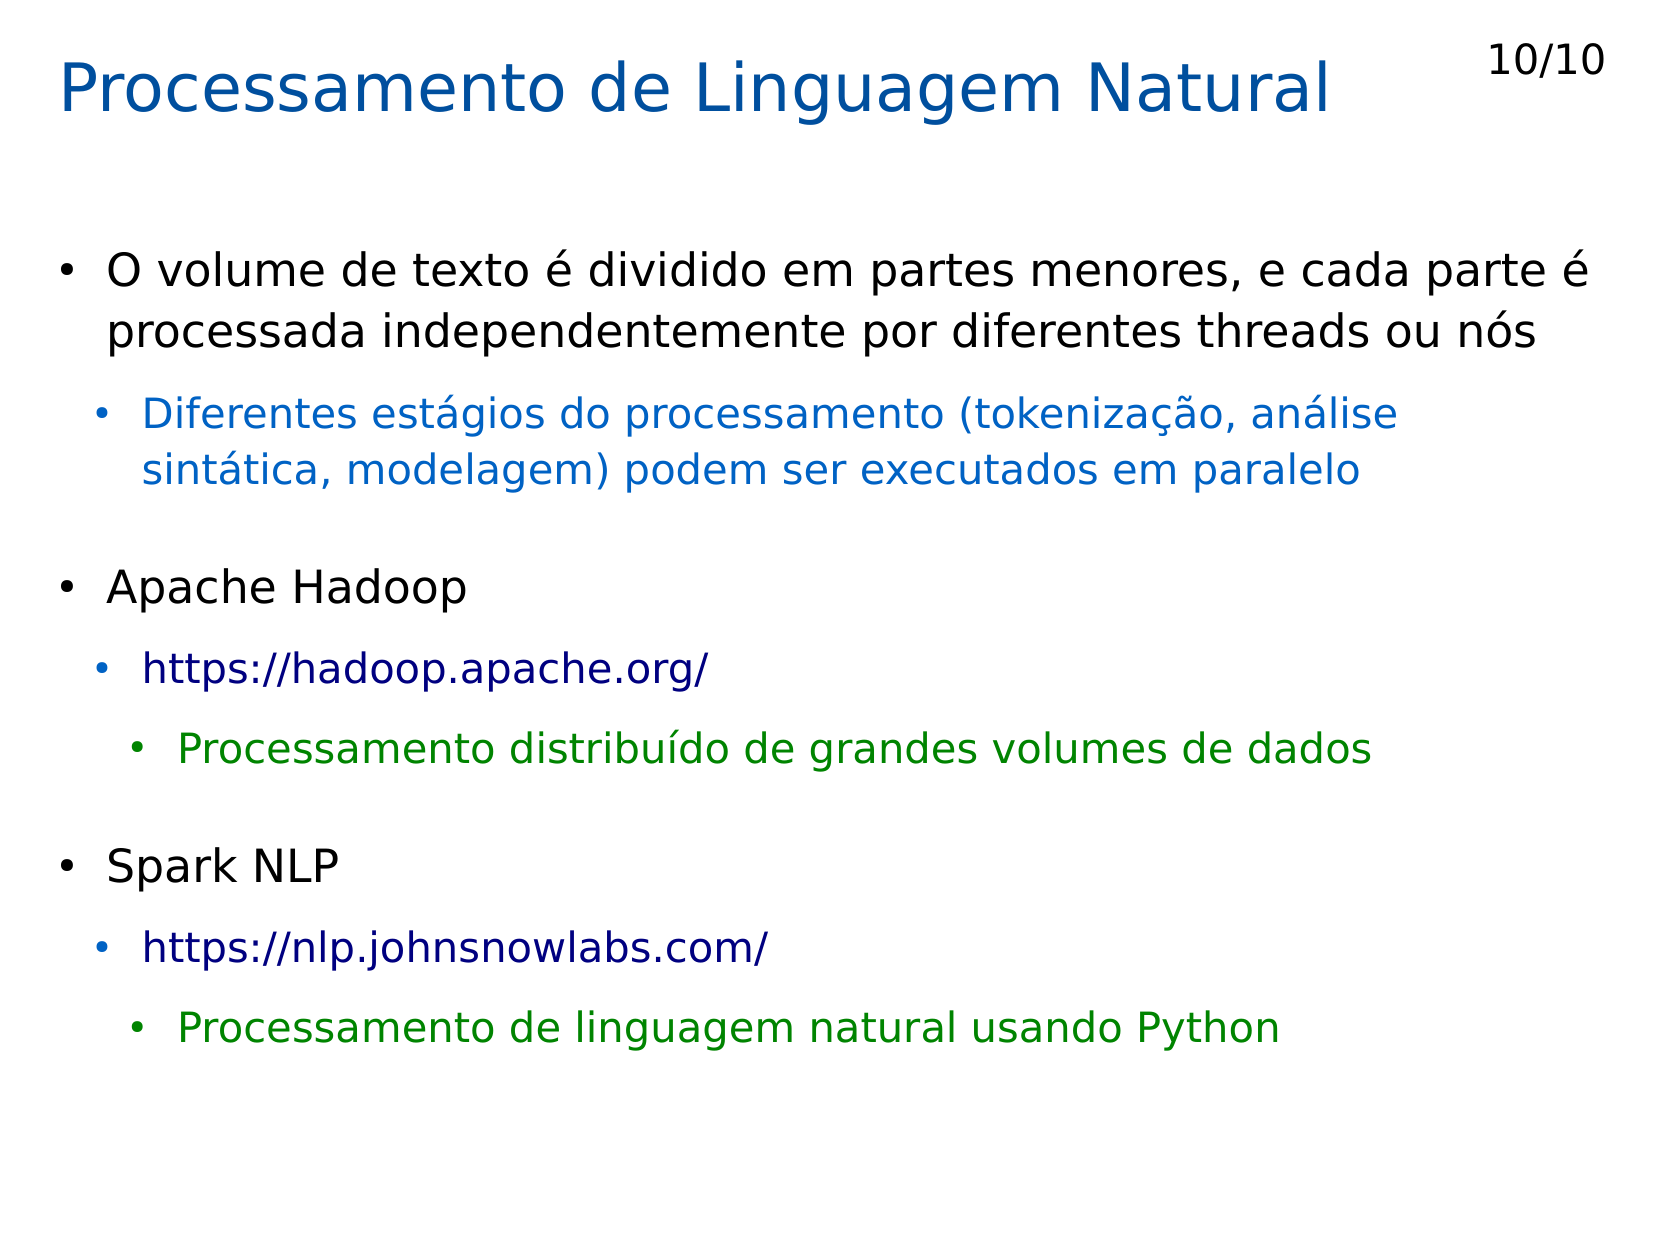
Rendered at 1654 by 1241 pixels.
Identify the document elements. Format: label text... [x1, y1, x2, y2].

title Processamento de Linguagem Natural [59, 29, 1506, 148]
list O volume de texto é dividido em partes menores, e cada parte é processada independentemente por diferentes threads ou nós Diferentes estágios do processamento (tokenização, análise sintática, modelagem) podem ser executados em paralelo Apache Hadoop https://hadoop.apache.org/ Processamento distribuído de grandes volumes de dados Spark NLP https://nlp.johnsnowlabs.com/ Processamento de linguagem natural usando Python [59, 236, 1595, 1211]
